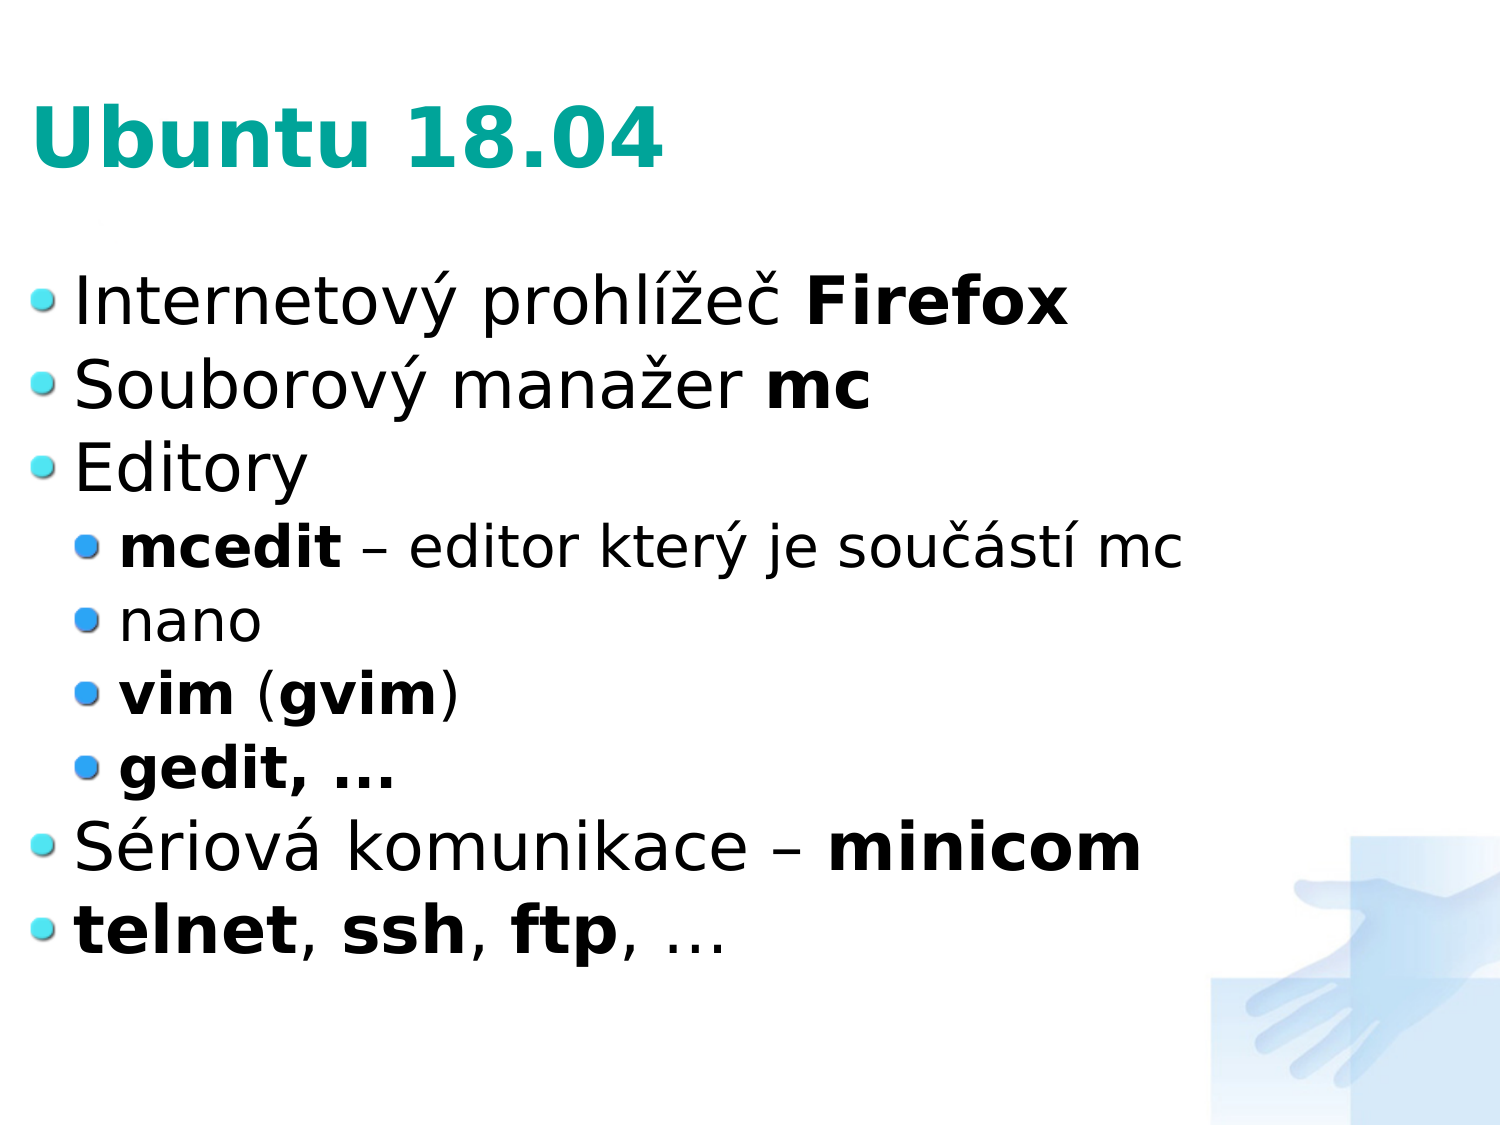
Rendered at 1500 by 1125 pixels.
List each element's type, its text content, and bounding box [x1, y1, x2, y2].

list Internetový prohlížeč Firefox Souborový manažer mc Editory mcedit – editor který je součástí mc nano vim (gvim) gedit, ... Sériová komunikace – minicom telnet, ssh, ftp, … [29, 262, 1477, 1093]
title Ubuntu 18.04 [29, 21, 1477, 257]
picture [0, 0, 1500, 1125]
